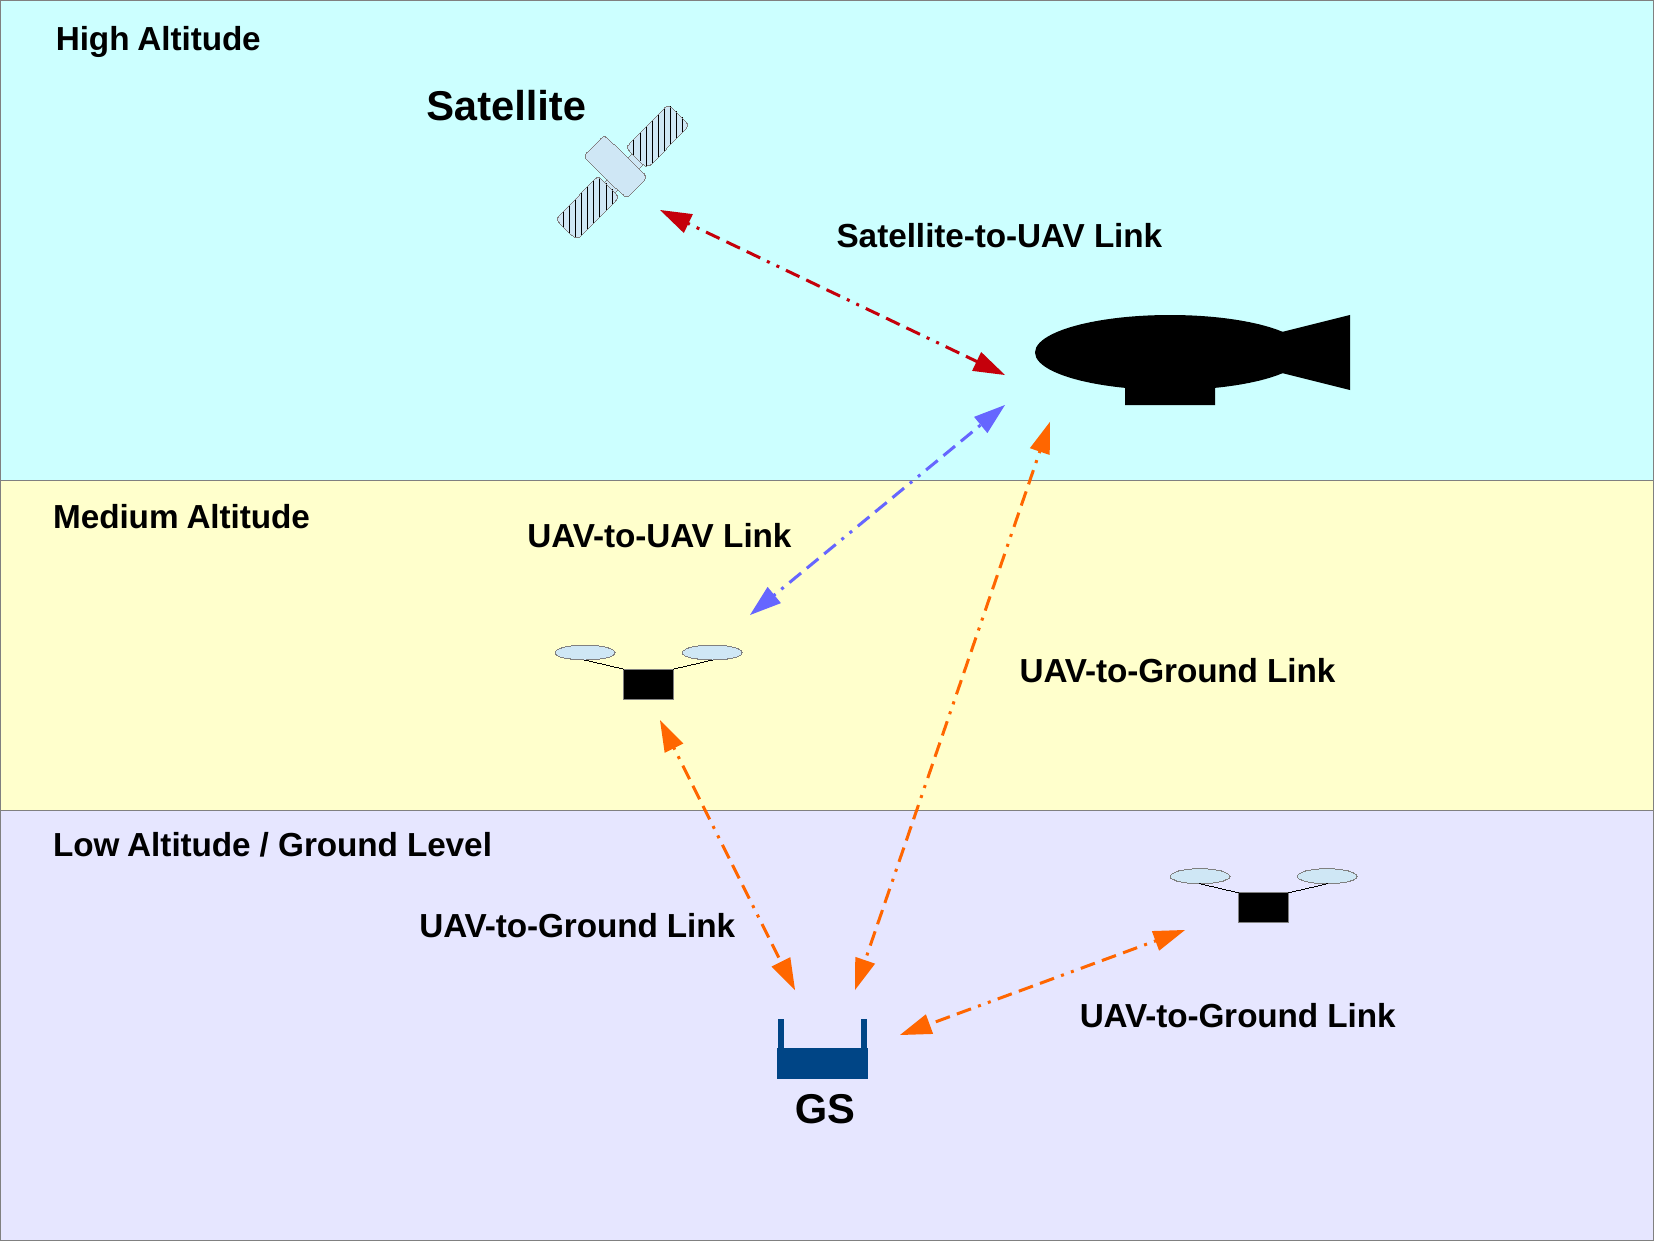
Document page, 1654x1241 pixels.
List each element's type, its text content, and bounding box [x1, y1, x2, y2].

text_box UAV-to-Ground Link [1065, 990, 1411, 1051]
text_box UAV-to-Ground Link [1004, 645, 1351, 706]
text_box Satellite-to-UAV Link [821, 210, 1177, 271]
text_box UAV-to-Ground Link [404, 900, 750, 961]
text_box High Altitude [41, 12, 286, 73]
text_box [0, 0, 1654, 1241]
text_box Satellite [411, 75, 602, 138]
text_box Low Altitude / Ground Level [38, 818, 507, 879]
text_box Medium Altitude [38, 491, 325, 552]
text_box UAV-to-UAV Link [512, 510, 805, 571]
text_box GS [780, 1078, 871, 1141]
